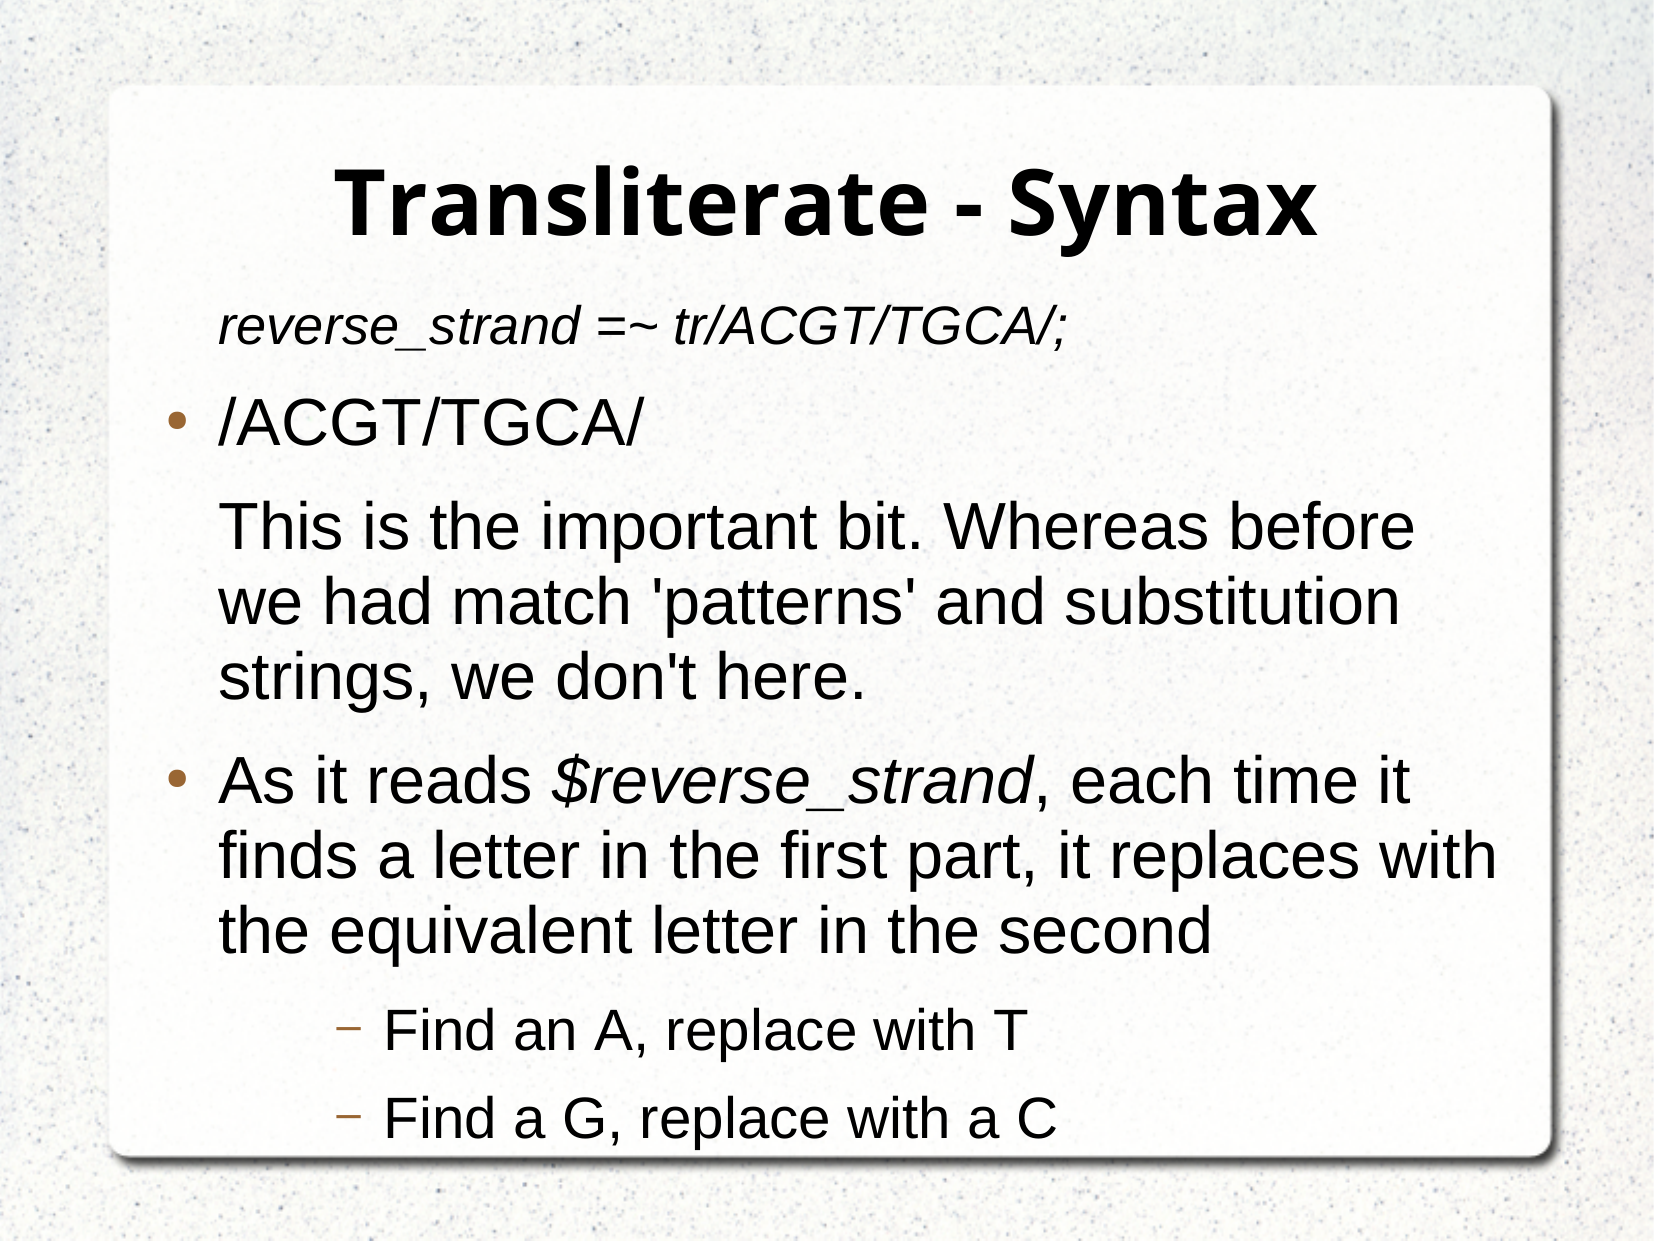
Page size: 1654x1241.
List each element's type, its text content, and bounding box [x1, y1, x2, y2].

title Transliterate - Syntax [118, 96, 1536, 304]
picture [0, 0, 1654, 1241]
list reverse_strand =~ tr/ACGT/TGCA/; /ACGT/TGCA/ This is the important bit. Whereas before we had match 'patterns' and substitution strings, we don't here. As it reads $reverse_strand, each time it finds a letter in the first part, it replaces with the equivalent letter in the second Find an A, replace with T Find a G, replace with a C [147, 295, 1506, 1150]
